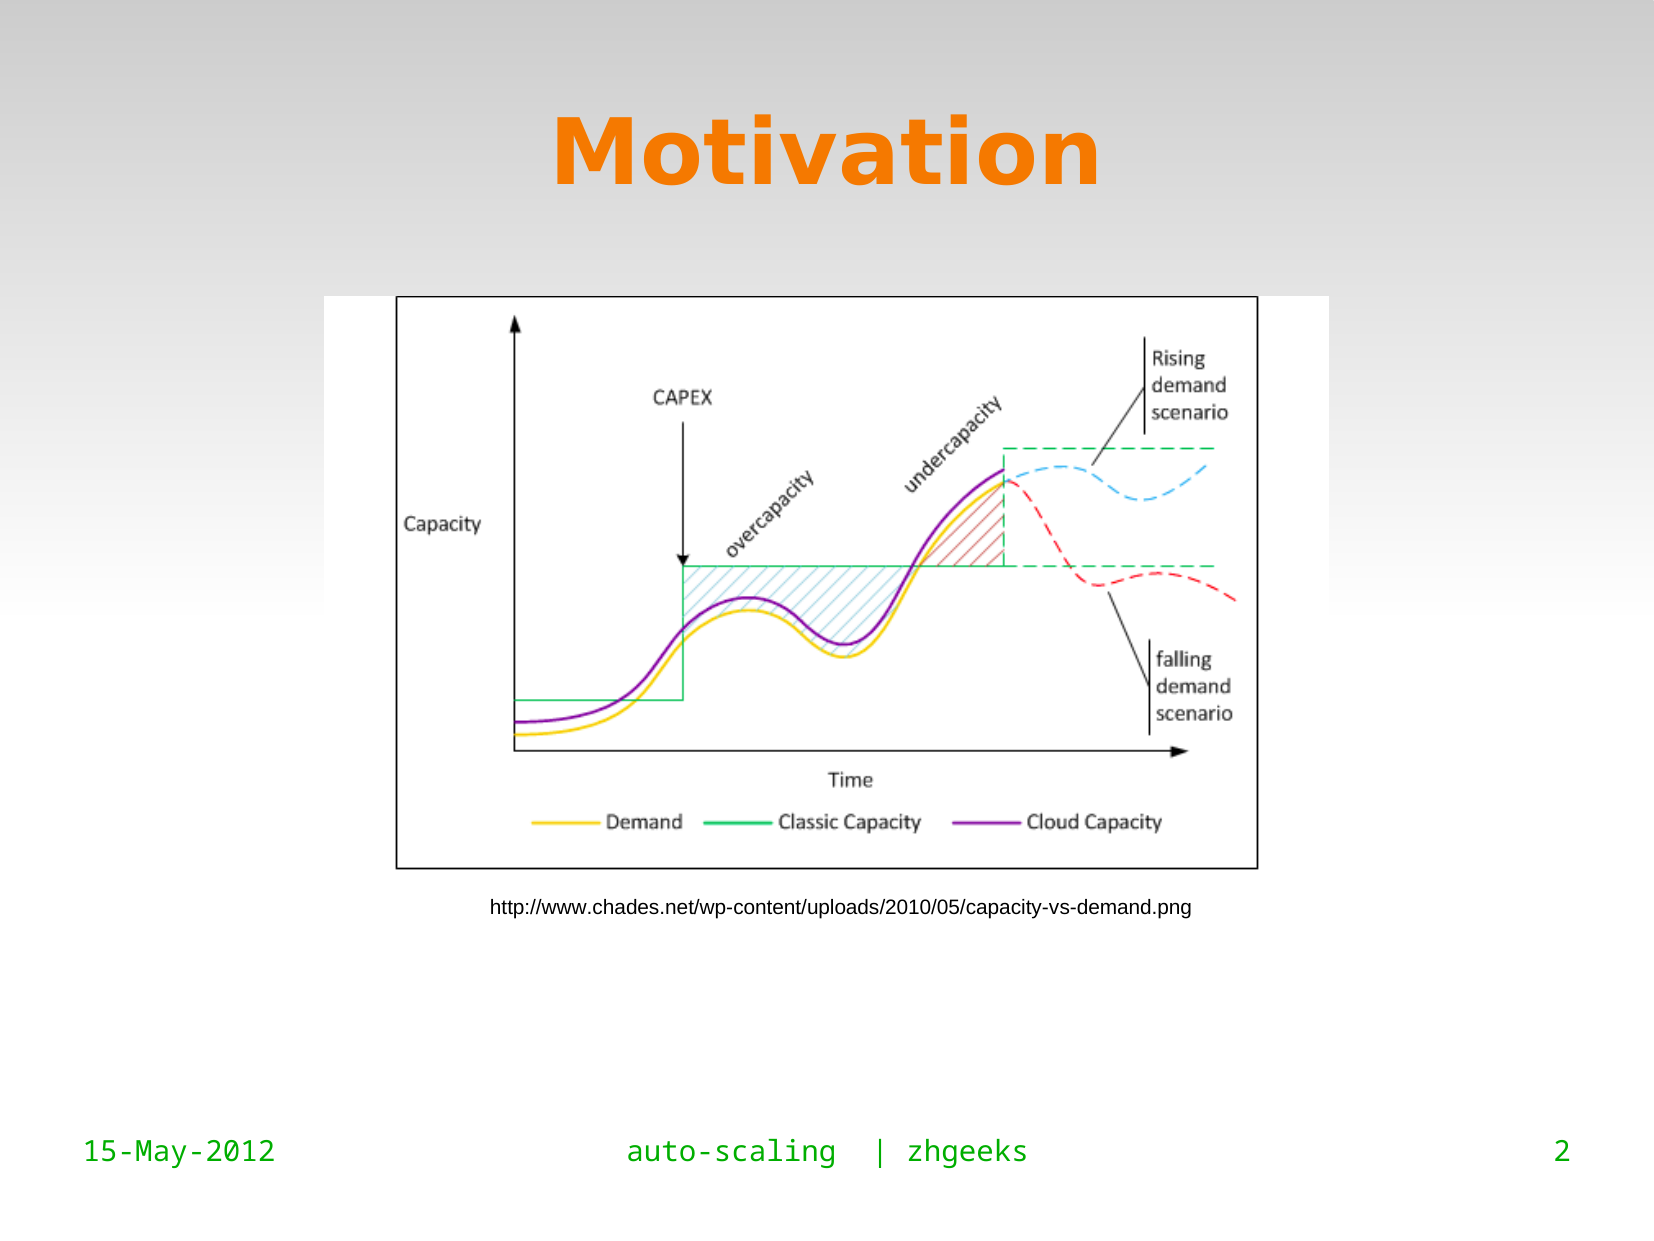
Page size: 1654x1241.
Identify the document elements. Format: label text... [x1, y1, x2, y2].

text_box http://www.chades.net/wp-content/uploads/2010/05/capacity-vs-demand.png [475, 888, 1211, 945]
picture [324, 296, 1329, 886]
title Motivation [82, 49, 1571, 257]
